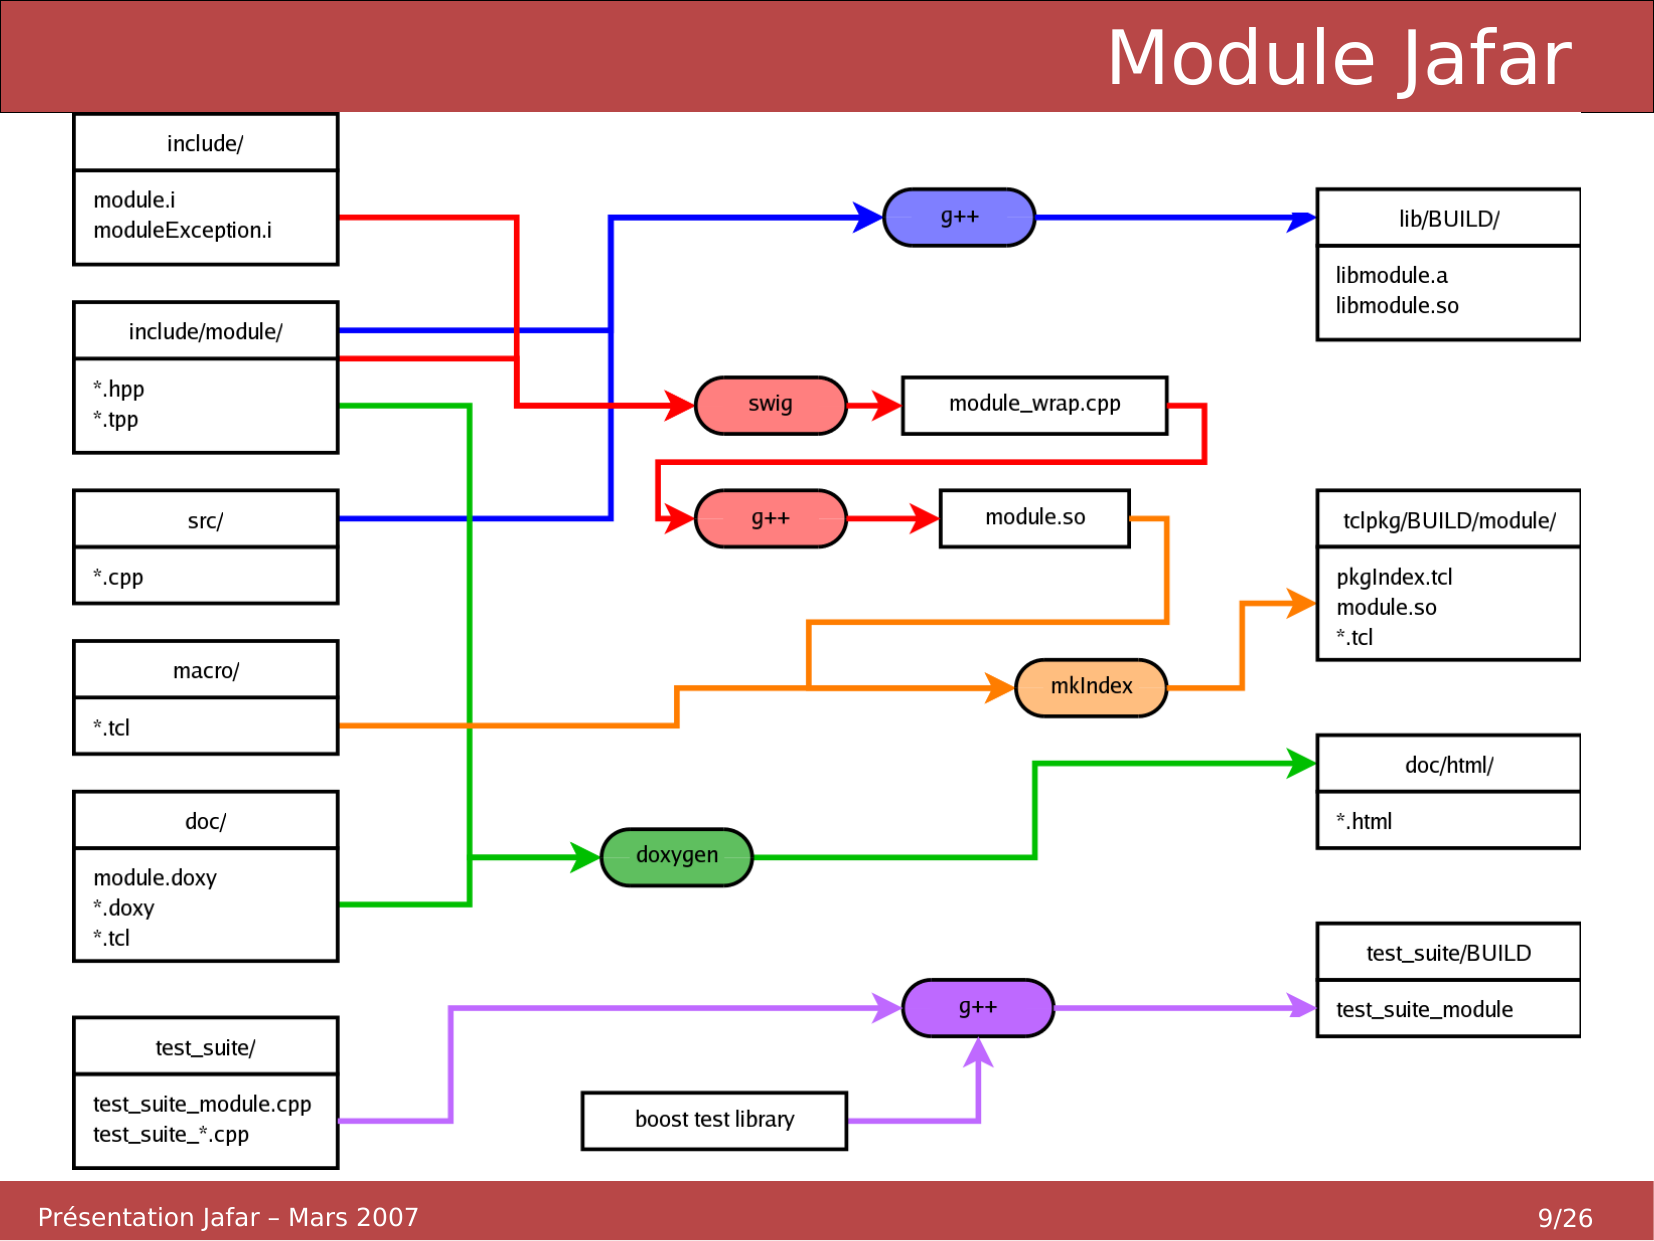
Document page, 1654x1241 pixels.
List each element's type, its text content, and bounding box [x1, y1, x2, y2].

picture [72, 112, 1581, 1171]
title Module Jafar [0, 0, 1654, 119]
